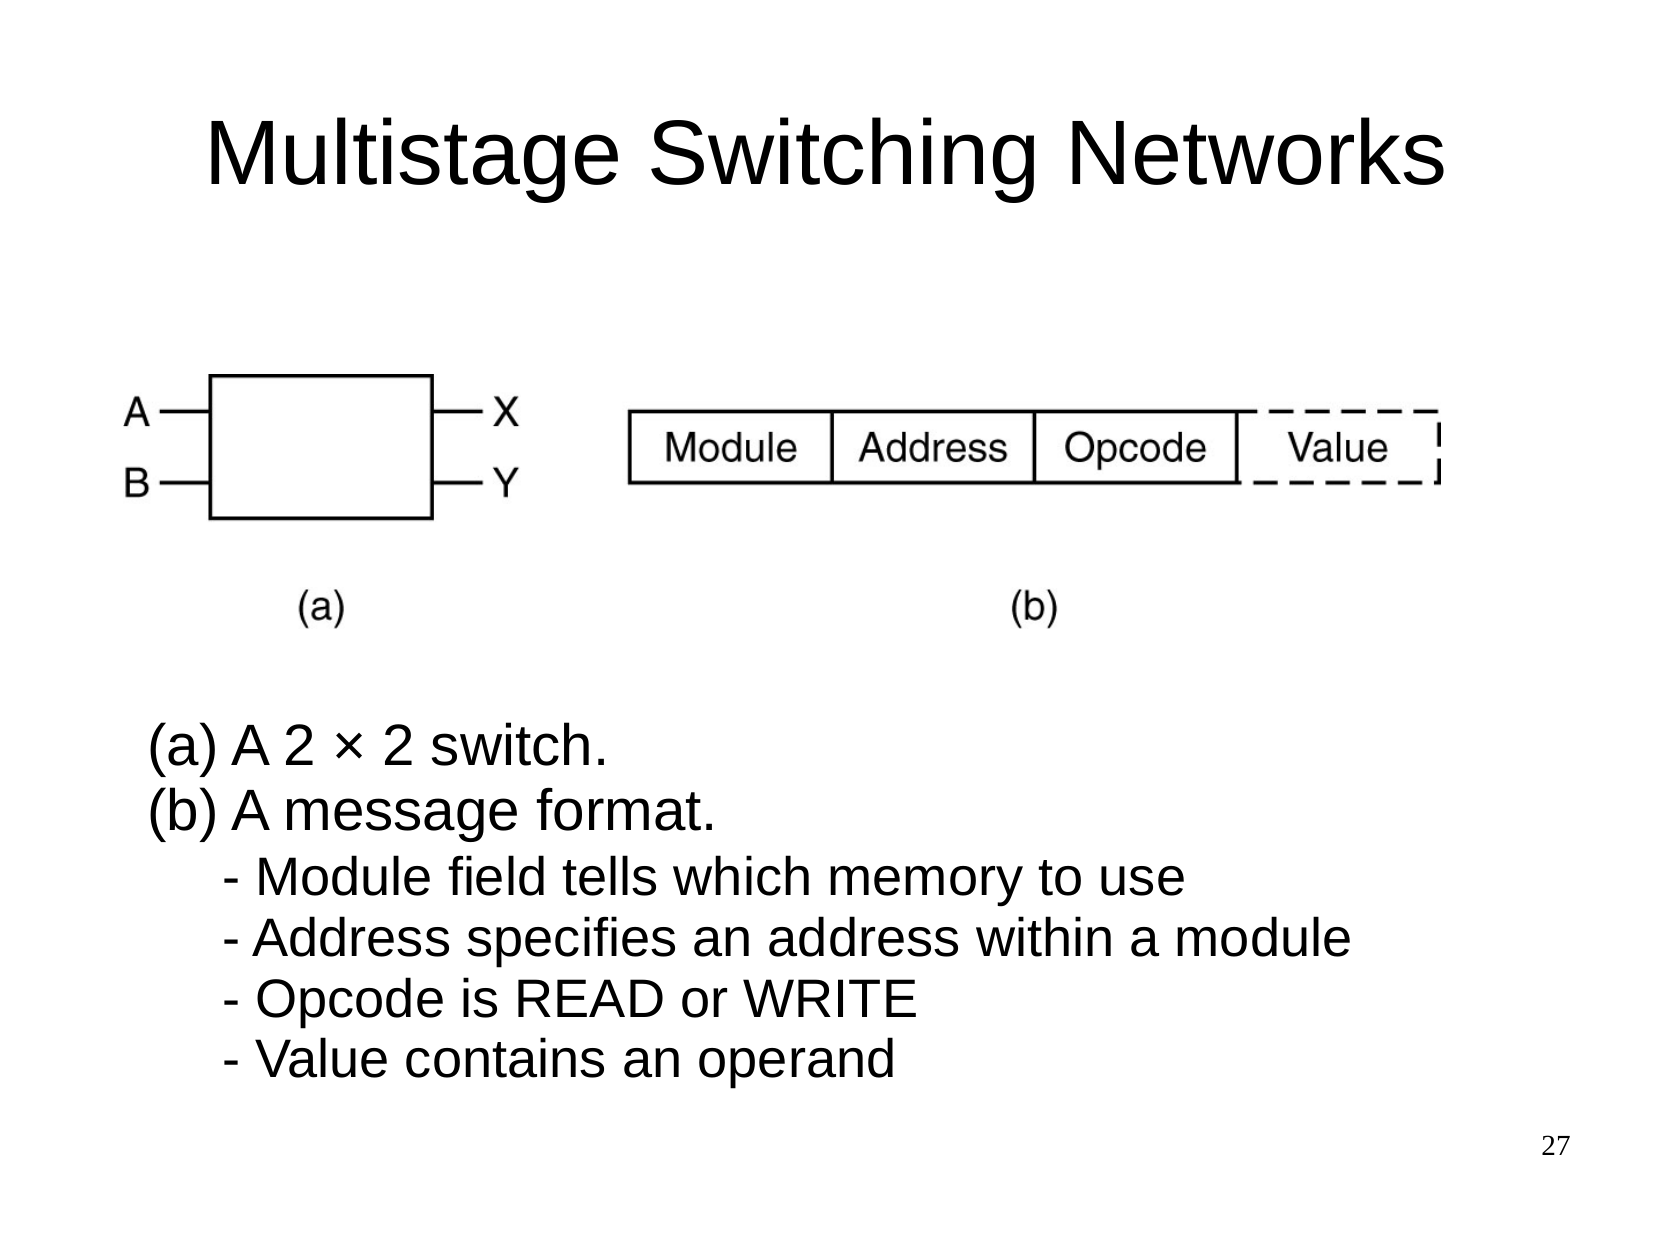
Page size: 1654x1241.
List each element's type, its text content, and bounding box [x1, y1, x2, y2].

title Multistage Switching Networks [82, 49, 1571, 257]
picture [123, 374, 1441, 629]
text_box (a) A 2 × 2 switch. (b) A message format. - Module field tells which memory to use - Address specifies an address within a module - Opcode is READ or WRITE - Value contains an operand [132, 705, 1370, 1098]
